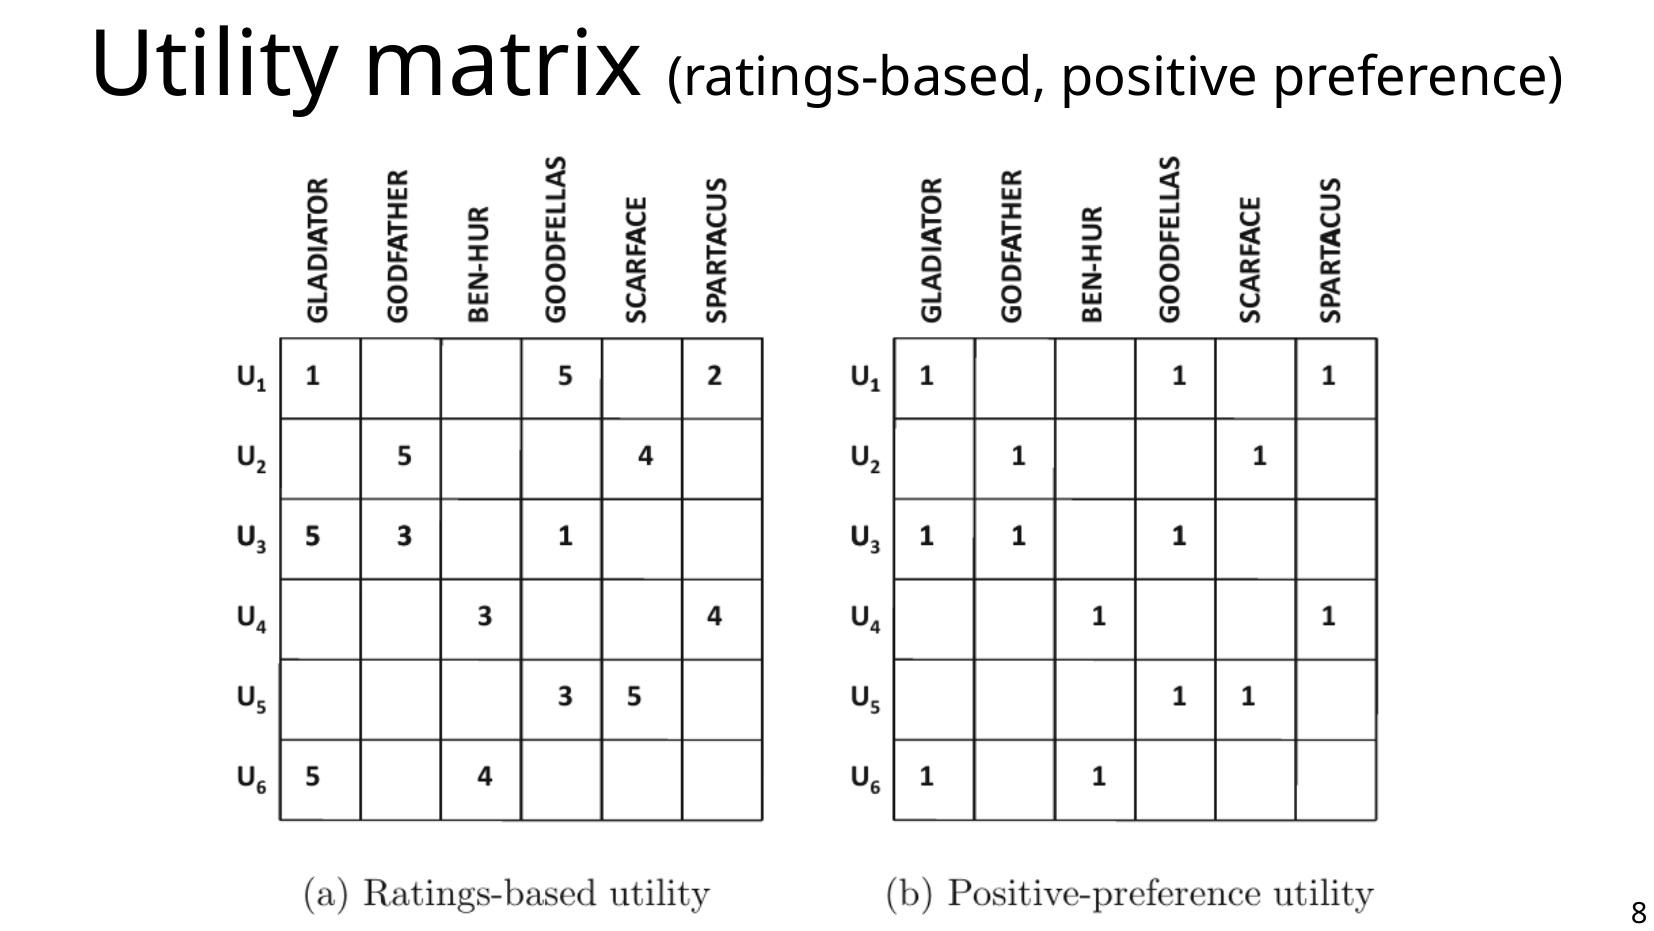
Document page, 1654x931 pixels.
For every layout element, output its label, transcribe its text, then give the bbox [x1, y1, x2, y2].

picture [217, 127, 1411, 927]
title Utility matrix (ratings-based, positive preference) [82, 1, 1571, 118]
